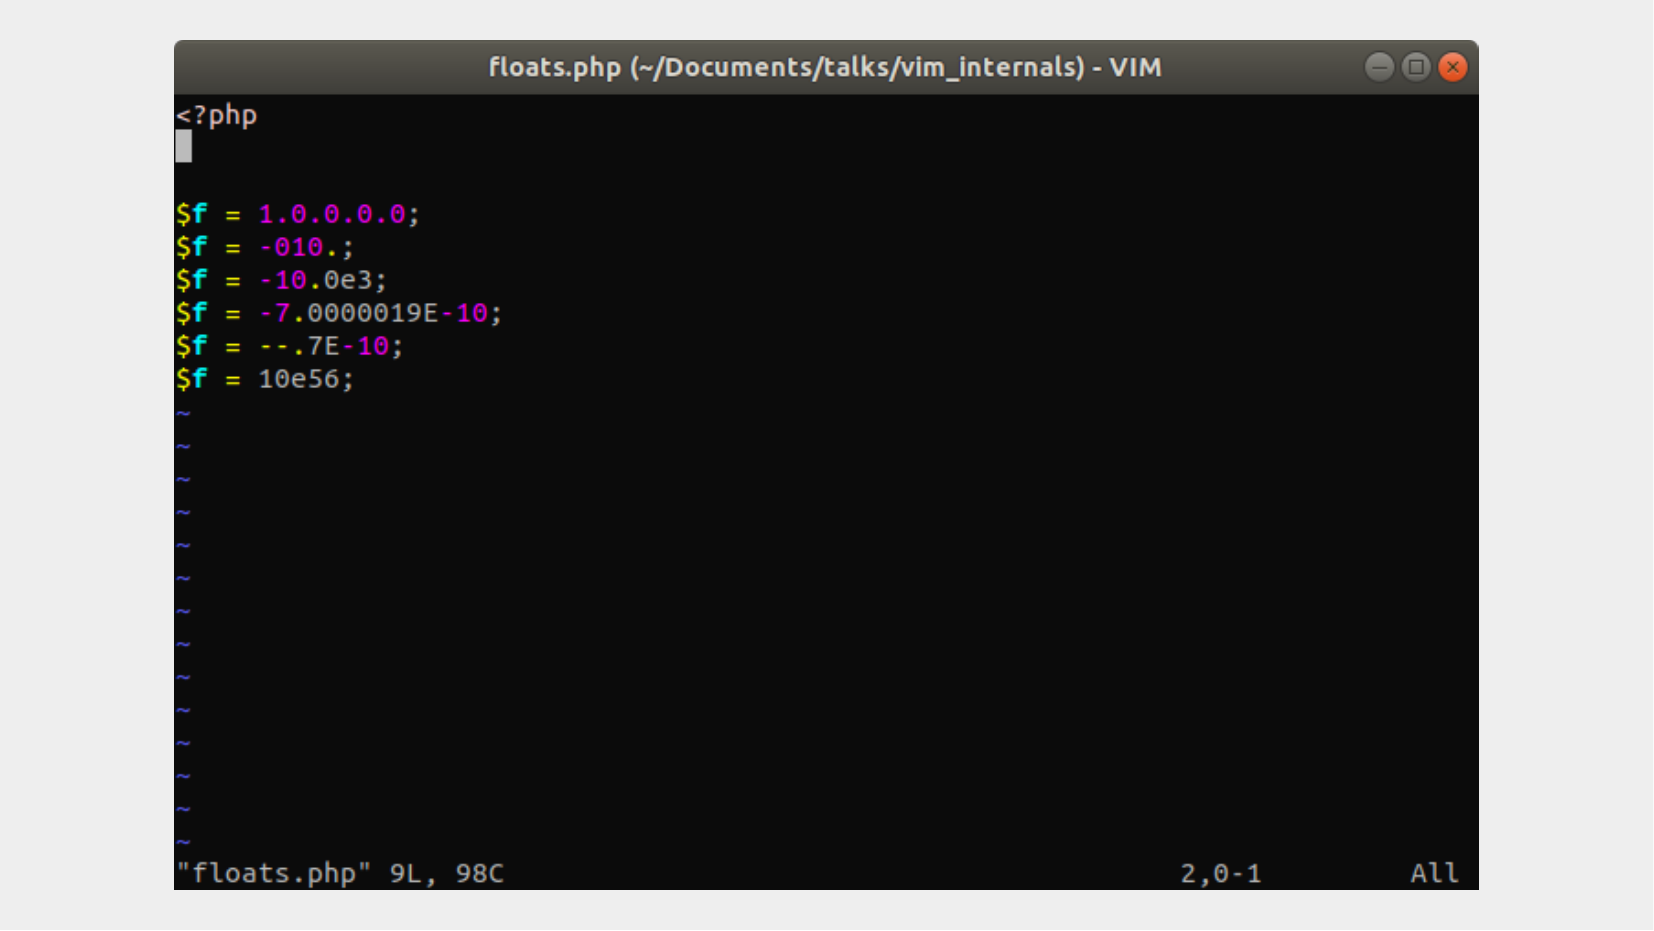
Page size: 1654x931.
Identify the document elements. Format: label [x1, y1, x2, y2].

picture [174, 40, 1479, 890]
